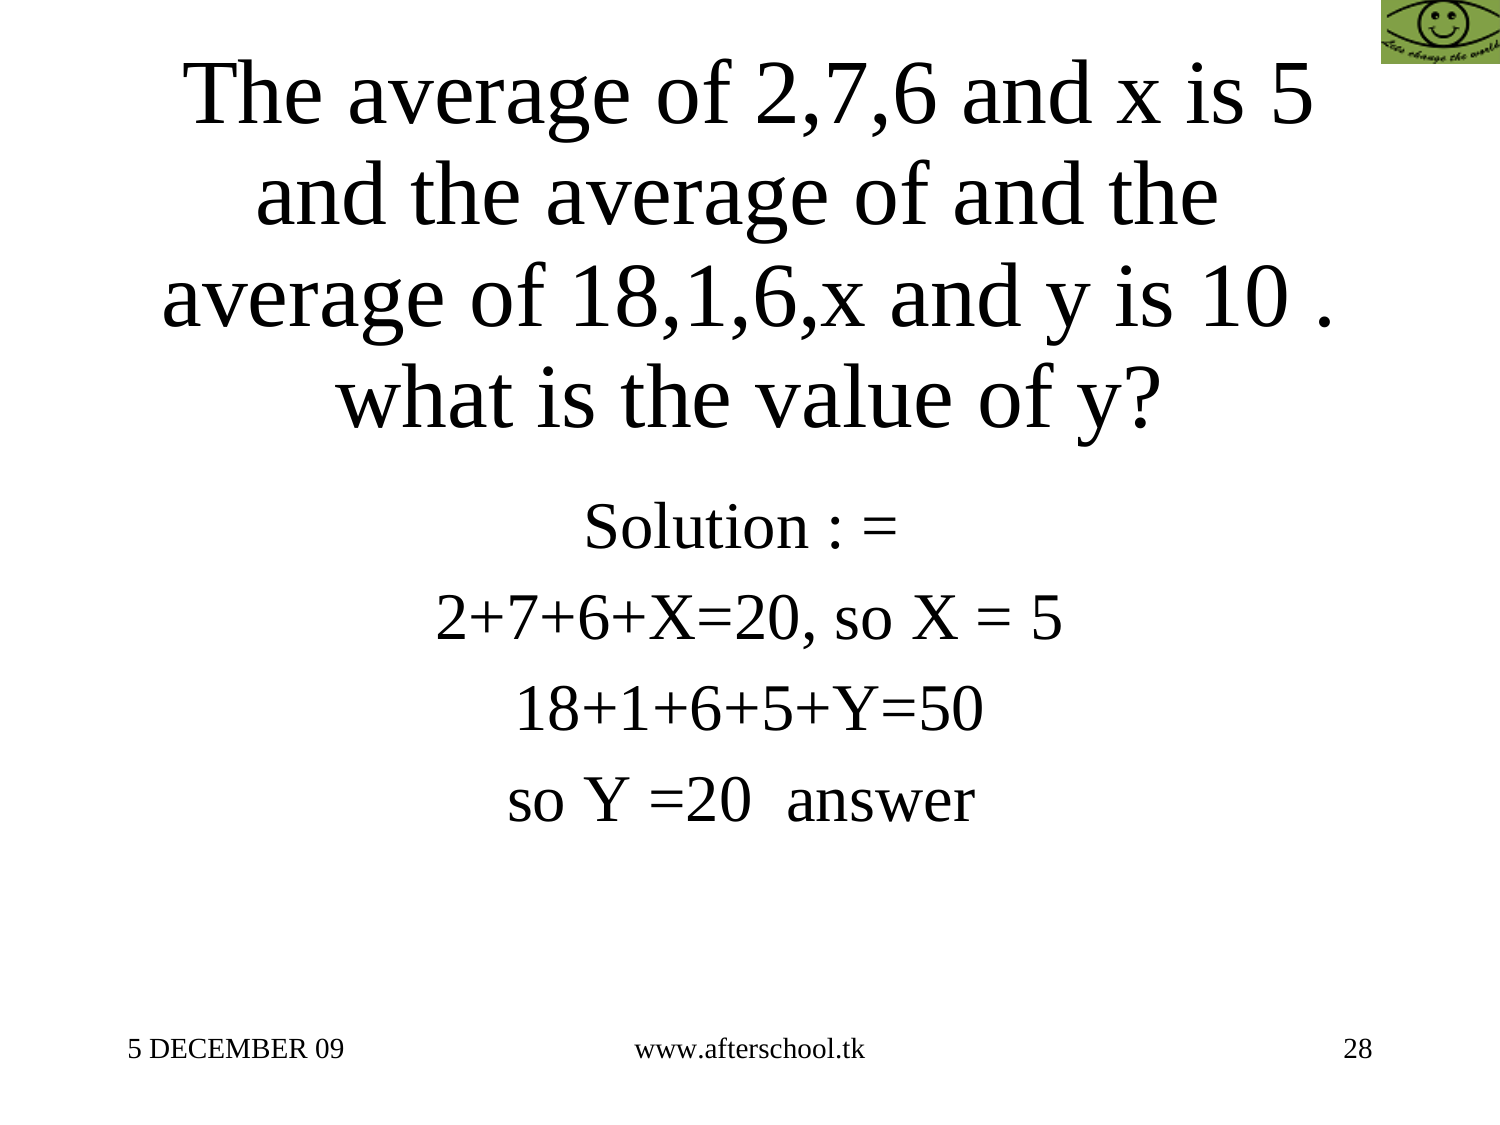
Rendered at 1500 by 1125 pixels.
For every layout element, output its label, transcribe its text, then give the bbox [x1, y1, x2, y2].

picture [1388, 0, 1500, 64]
subtitle Solution : = 2+7+6+X=20, so X = 5 18+1+6+5+Y=50 so Y =20 answer [112, 332, 1388, 993]
title The average of 2,7,6 and x is 5 and the average of and the average of 18,1,6,x and y is 10 . what is the value of y? [112, 0, 1388, 332]
